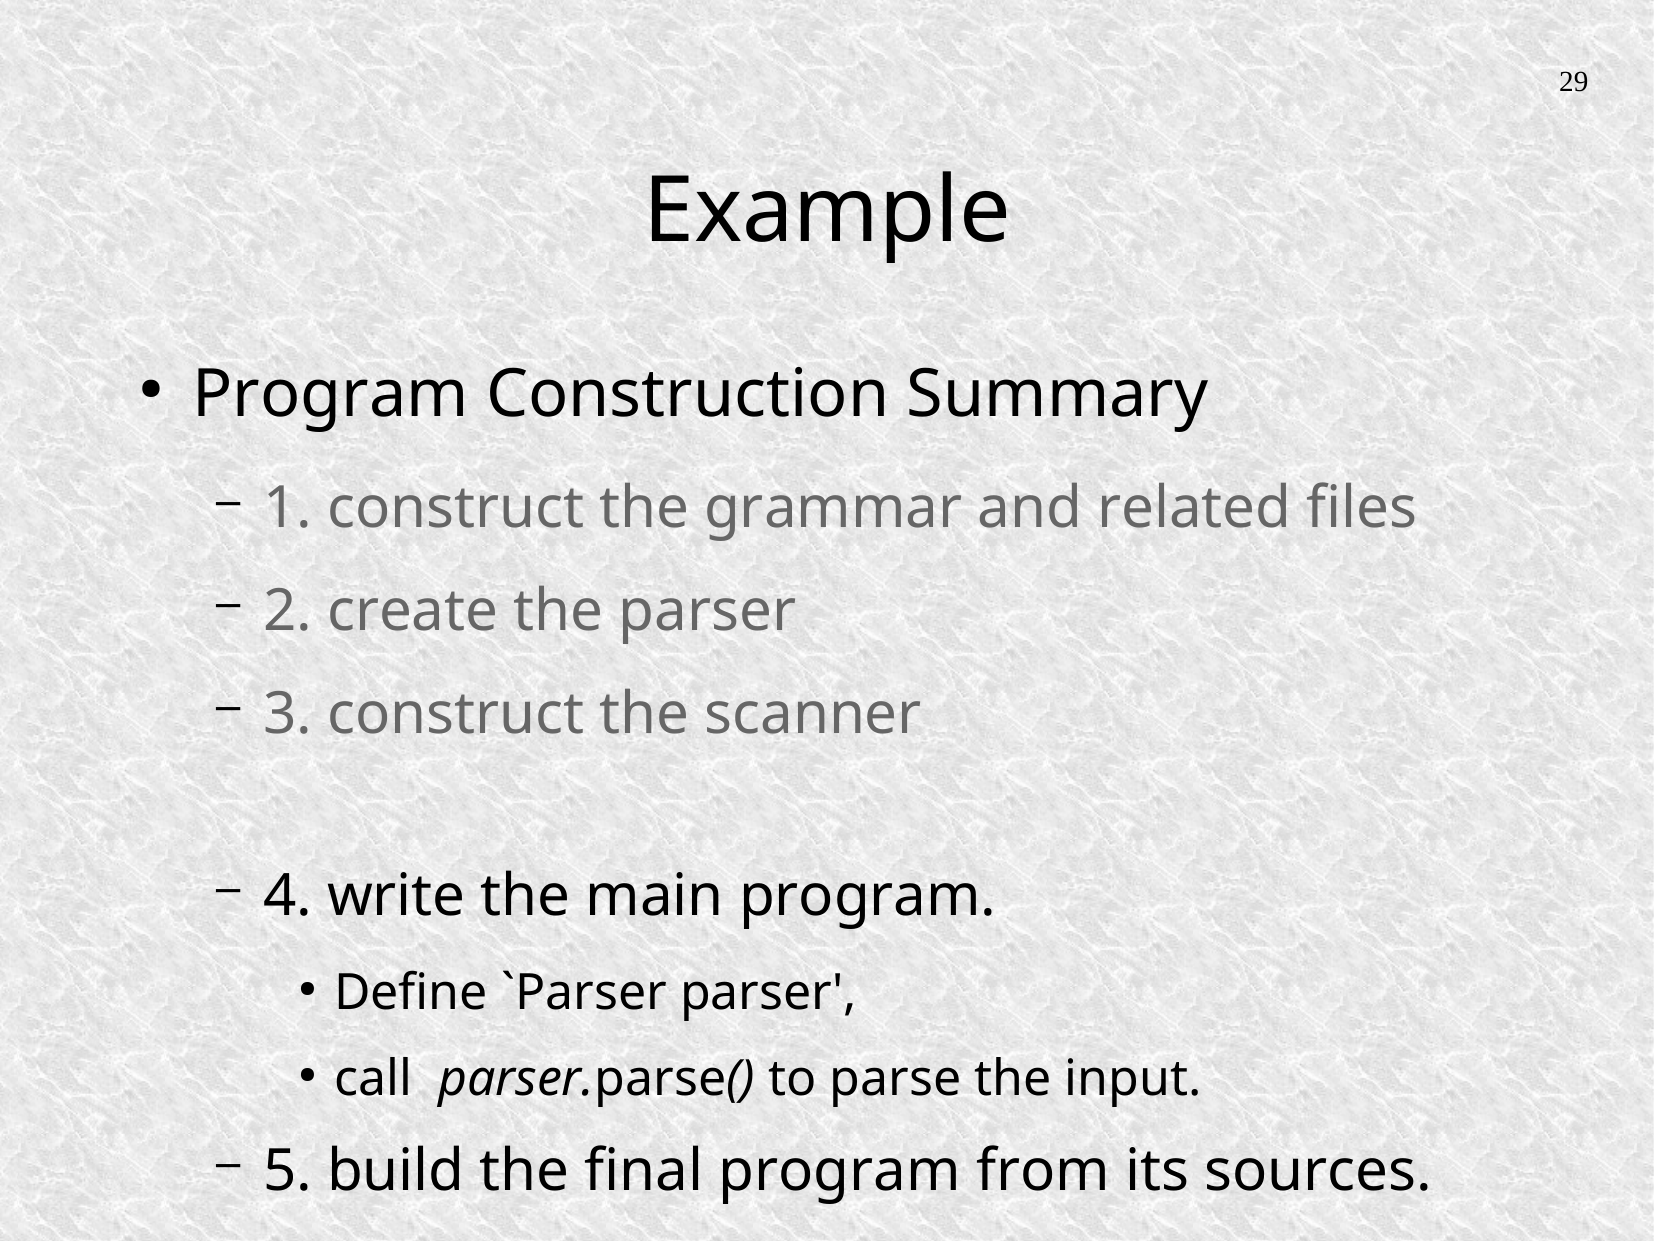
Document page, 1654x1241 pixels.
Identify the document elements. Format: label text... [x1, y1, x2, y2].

picture [0, 0, 1654, 1241]
title Example [121, 102, 1534, 311]
list Program Construction Summary 1. construct the grammar and related files 2. create the parser 3. construct the scanner 4. write the main program. Define `Parser parser', call parser.parse() to parse the input. 5. build the final program from its sources. [121, 344, 1534, 1187]
